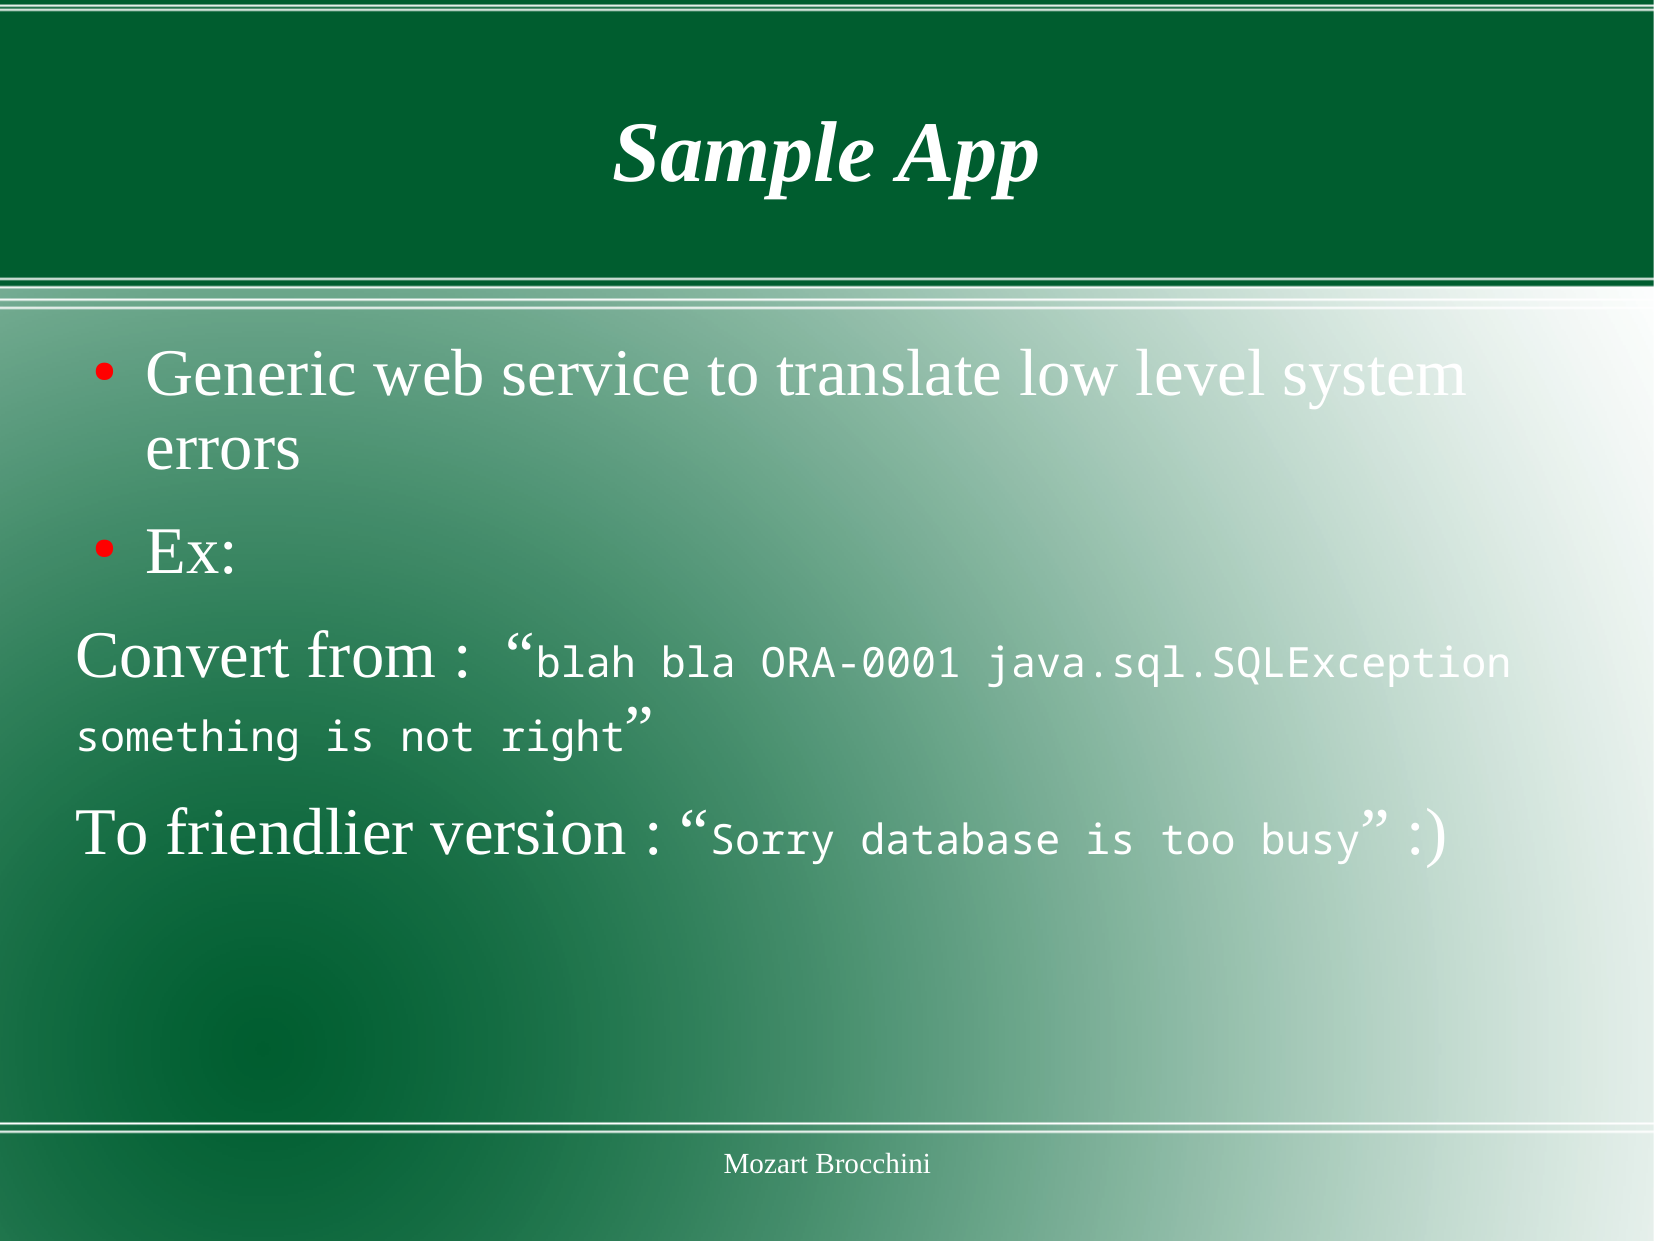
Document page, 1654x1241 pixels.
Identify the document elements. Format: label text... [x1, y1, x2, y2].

title Sample App [82, 49, 1571, 257]
list Generic web service to translate low level system errors Ex: Convert from : “blah bla ORA-0001 java.sql.SQLException something is not right” To friendlier version : “Sorry database is too busy” :) [75, 336, 1564, 1051]
picture [0, 0, 1654, 1241]
